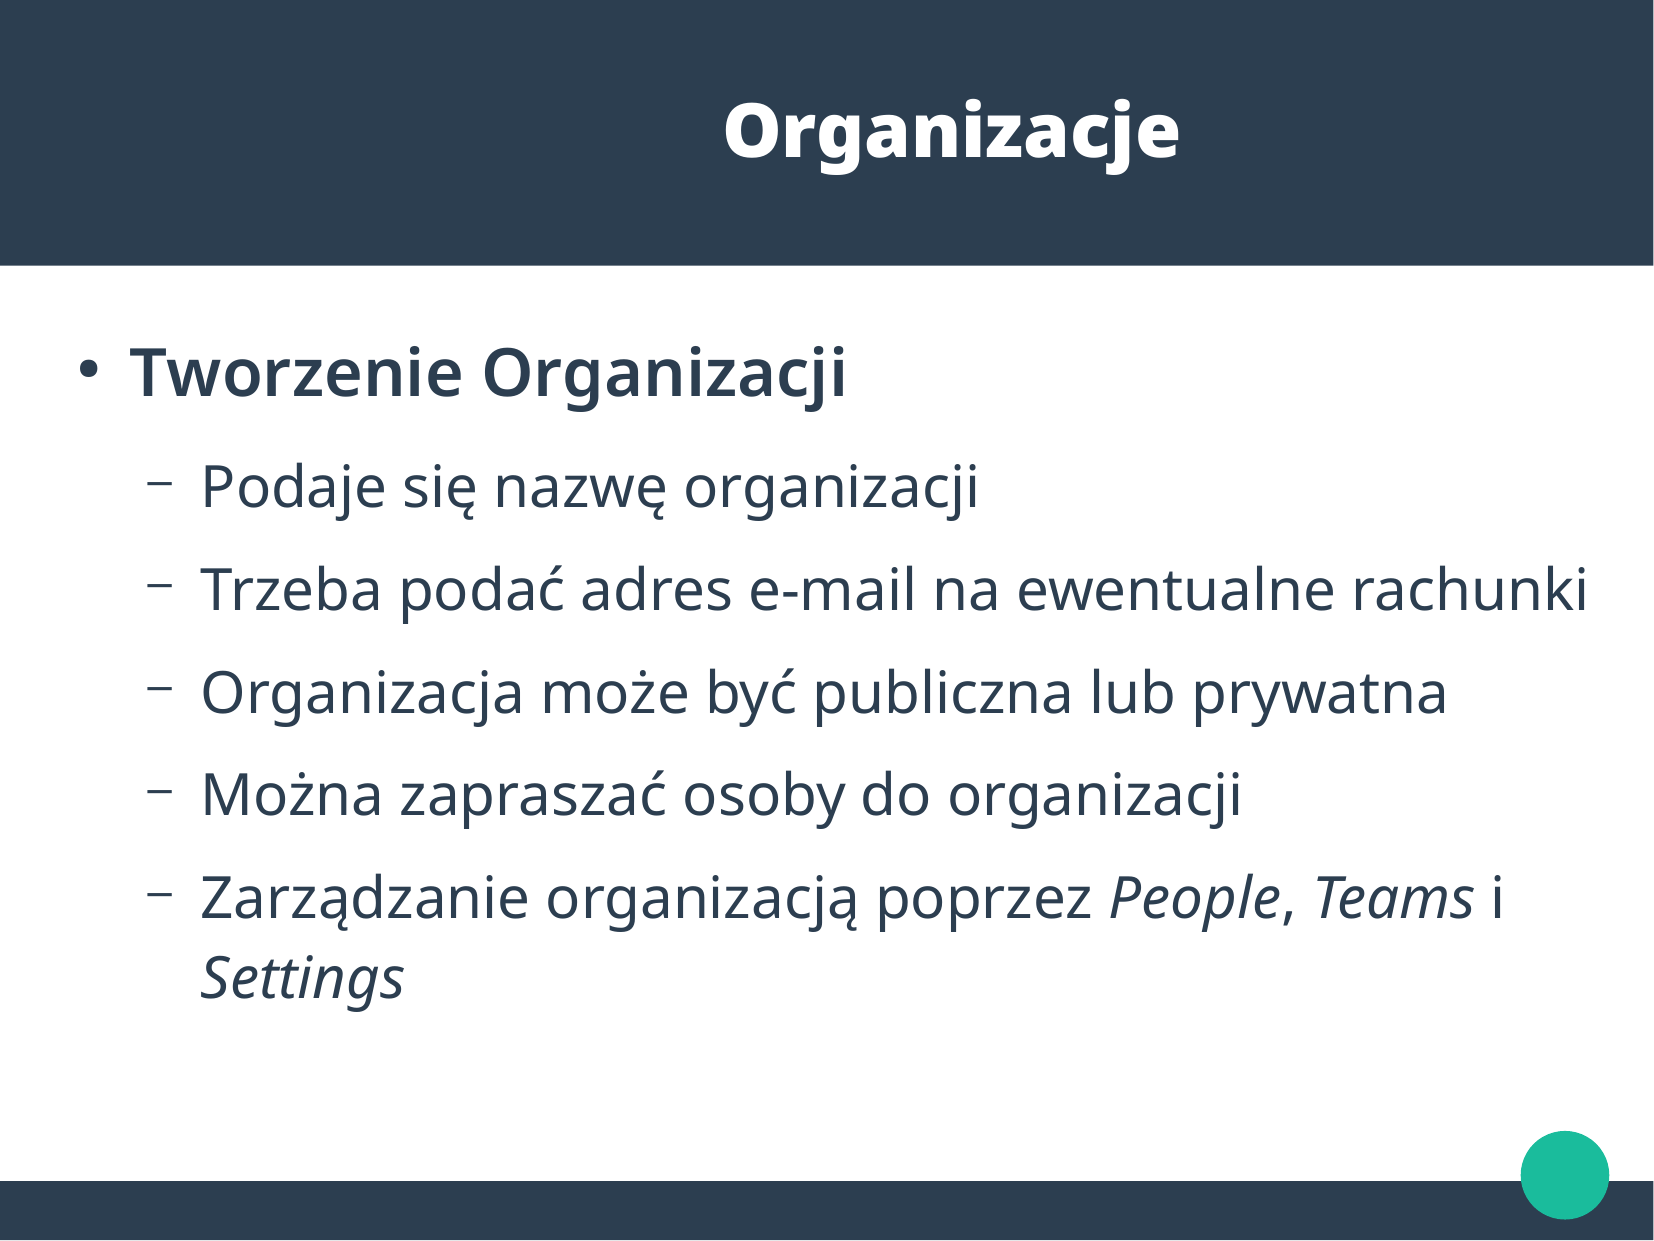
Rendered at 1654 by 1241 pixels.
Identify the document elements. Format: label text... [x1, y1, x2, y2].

list Tworzenie Organizacji Podaje się nazwę organizacji Trzeba podać adres e-mail na ewentualne rachunki Organizacja może być publiczna lub prywatna Można zapraszać osoby do organizacji Zarządzanie organizacją poprzez People, Teams i Settings [59, 324, 1595, 1152]
title Organizacje [59, 49, 1595, 207]
